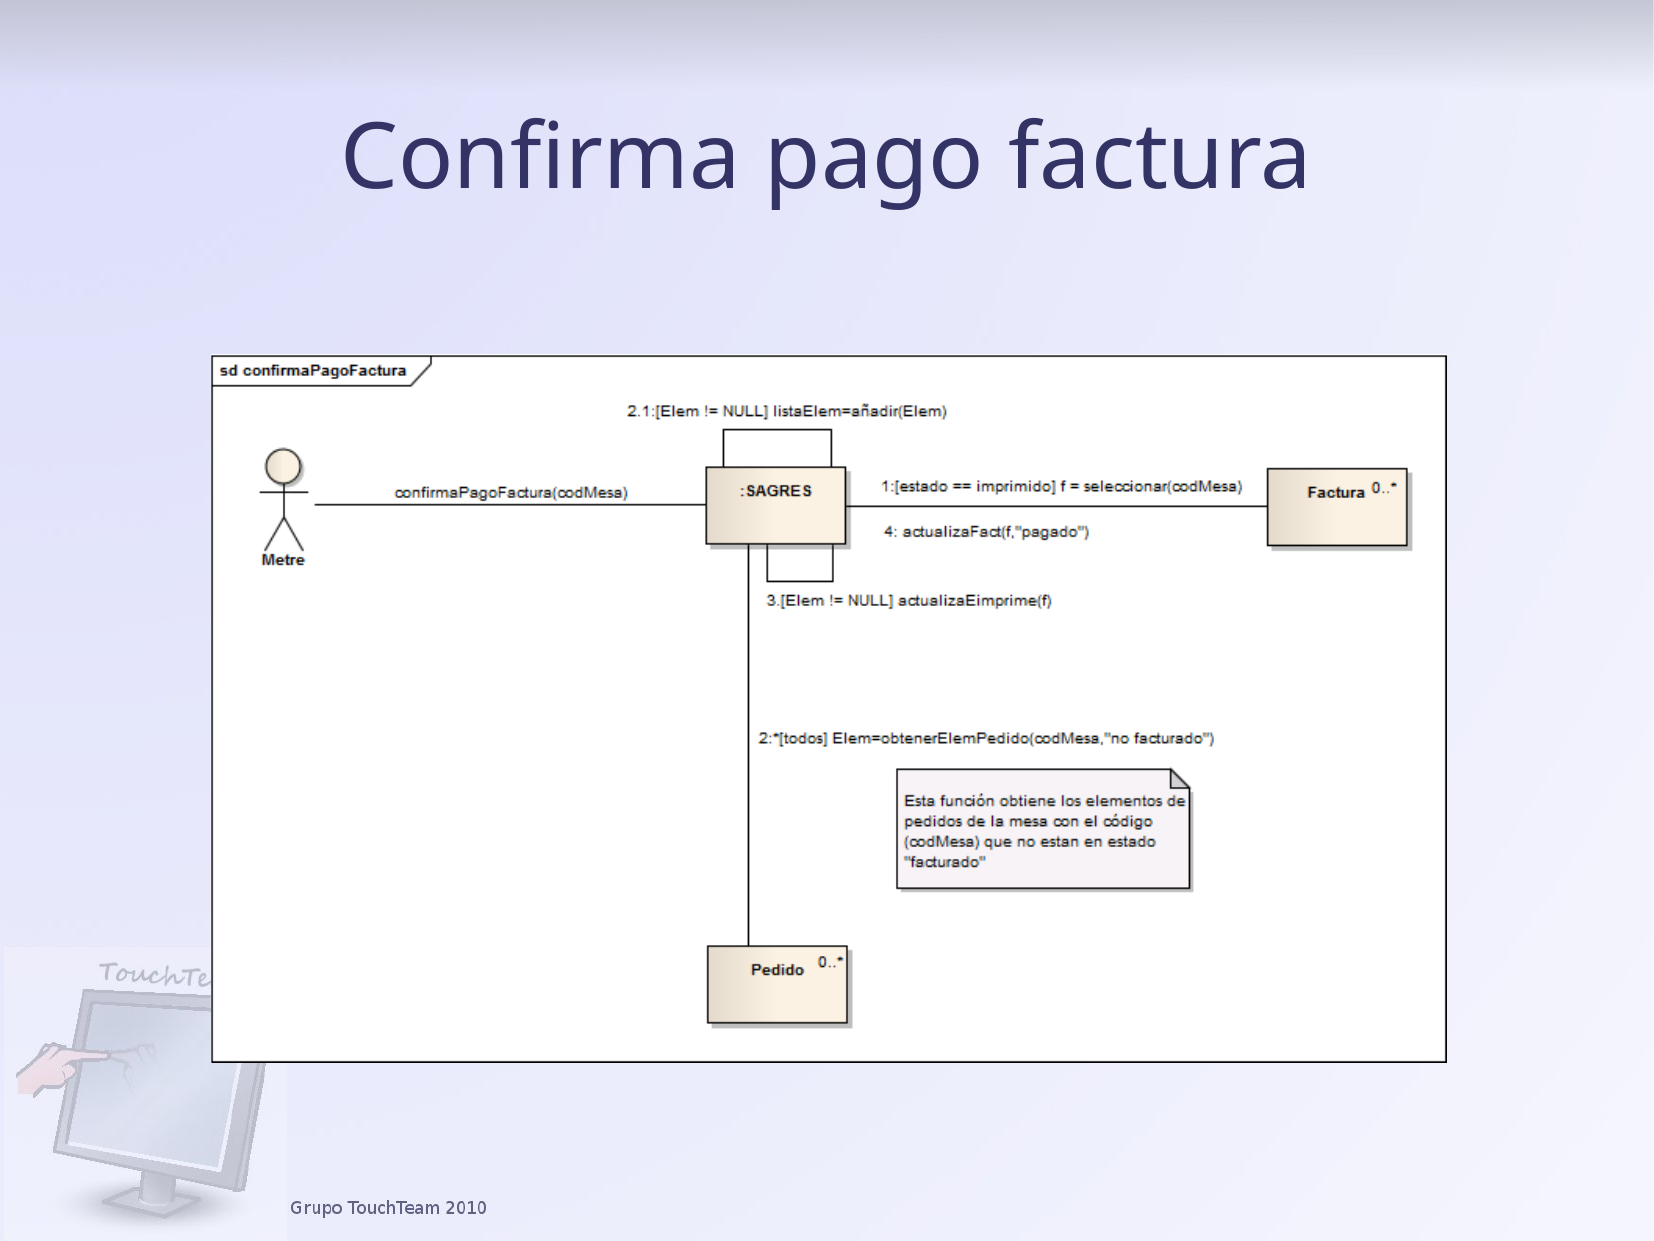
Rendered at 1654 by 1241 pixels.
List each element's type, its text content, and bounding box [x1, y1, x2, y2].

title Confirma pago factura [82, 49, 1571, 257]
picture [0, 0, 1654, 1241]
